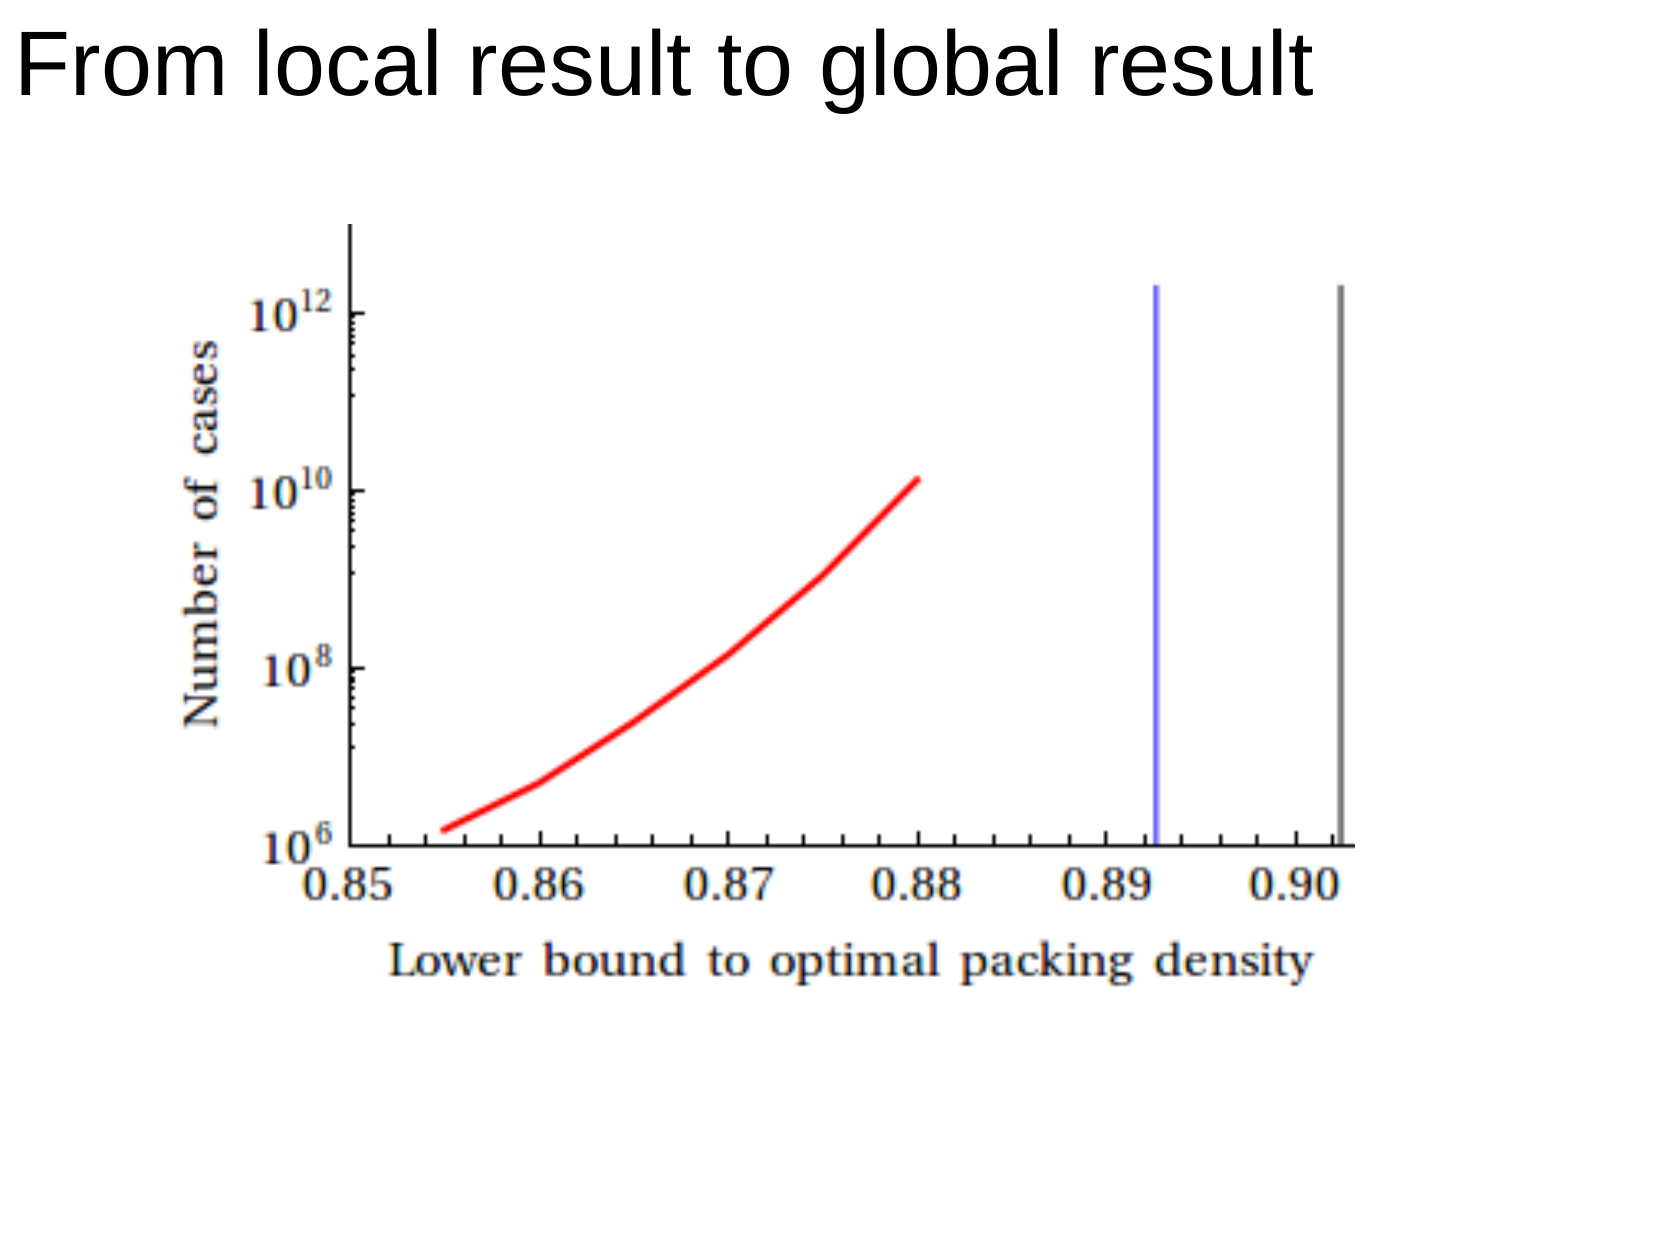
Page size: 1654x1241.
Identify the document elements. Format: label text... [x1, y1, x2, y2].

picture [172, 224, 1355, 991]
text_box From local result to global result [0, 5, 1561, 123]
